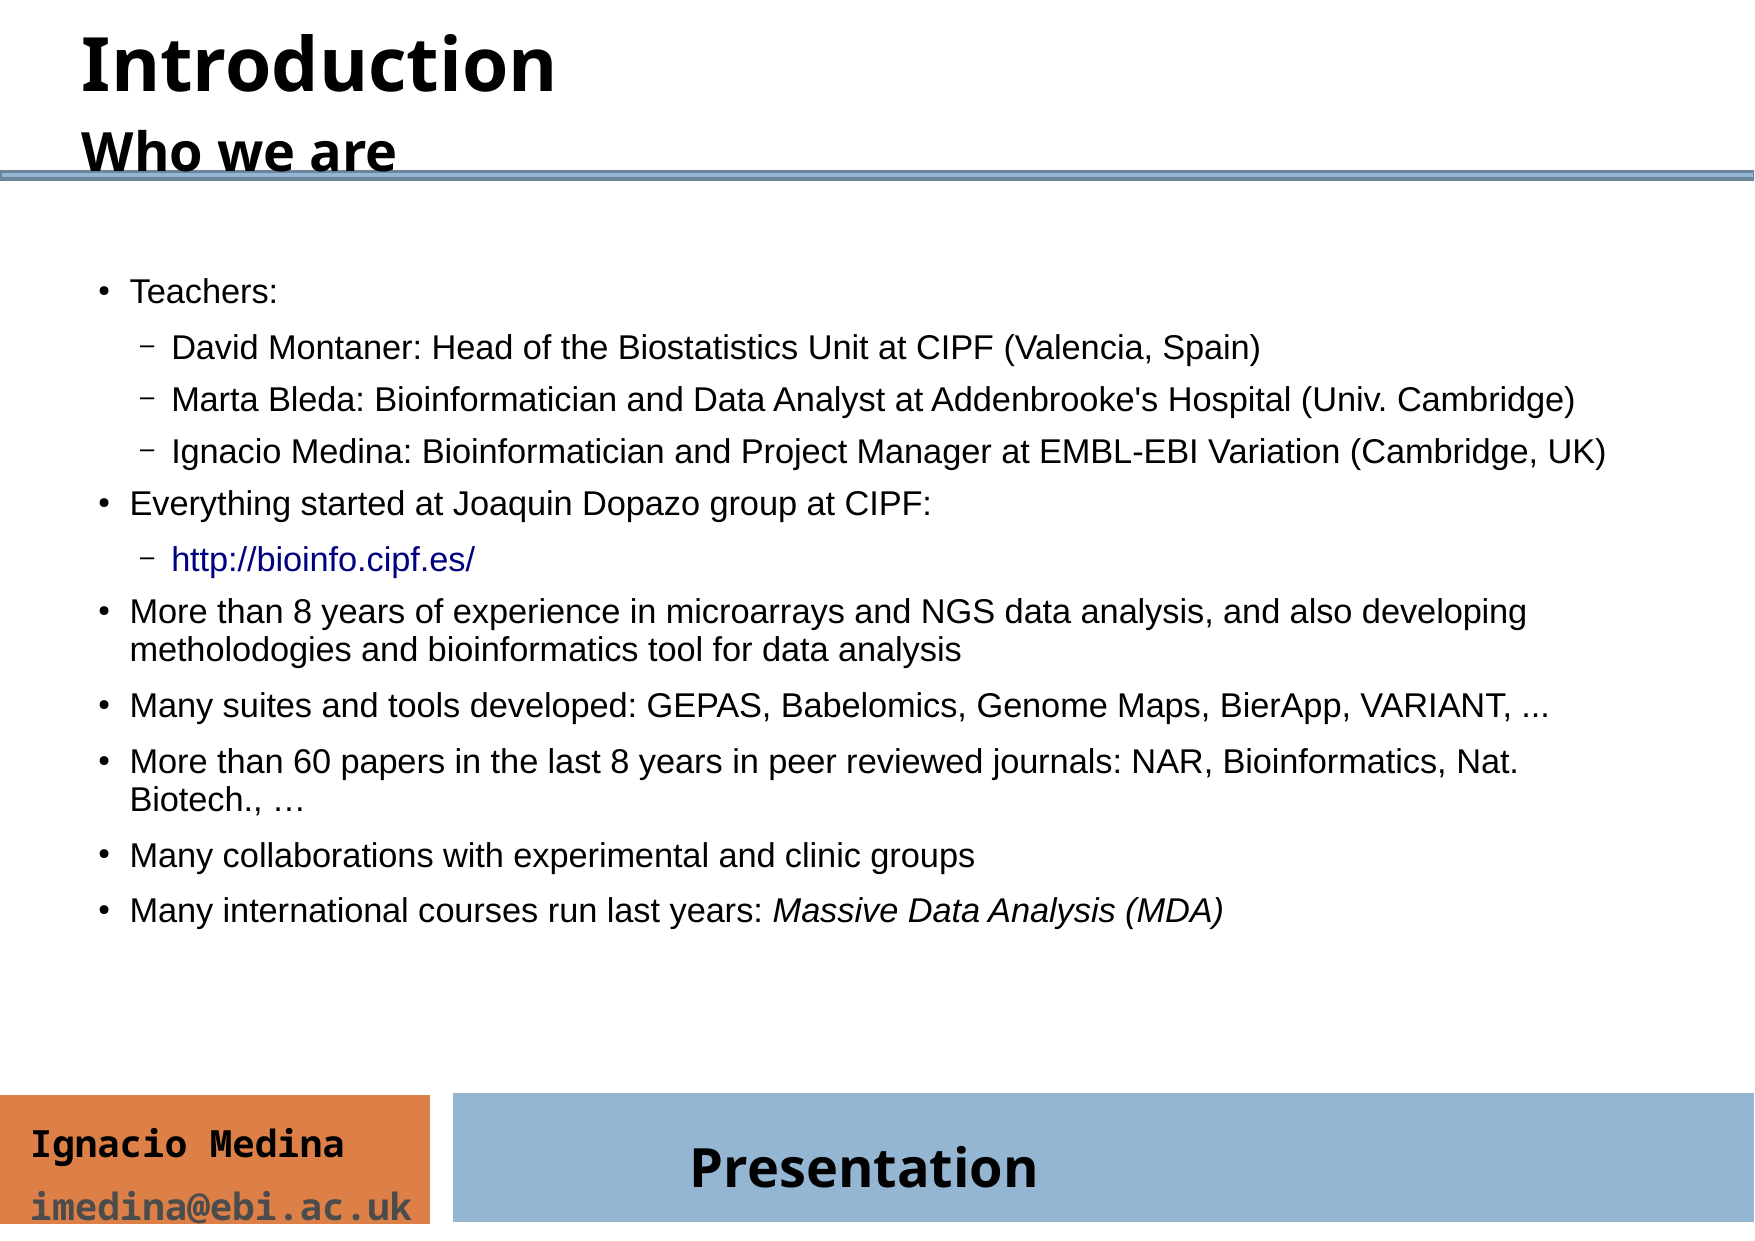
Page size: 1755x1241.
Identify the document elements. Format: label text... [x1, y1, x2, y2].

text_box Ignacio Medina imedina@ebi.ac.uk [15, 1110, 436, 1224]
text_box Presentation [675, 1122, 1726, 1201]
text_box Introduction Who we are [67, 3, 1688, 169]
list Teachers: David Montaner: Head of the Biostatistics Unit at CIPF (Valencia, Spain) Marta Bleda: Bioinformatician and Data Analyst at Addenbrooke's Hospital (Univ. Cambridge) Ignacio Medina: Bioinformatician and Project Manager at EMBL-EBI Variation (Cambridge, UK) Everything started at Joaquin Dopazo group at CIPF: http://bioinfo.cipf.es/ More than 8 years of experience in microarrays and NGS data analysis, and also developing metholodogies and bioinformatics tool for data analysis Many suites and tools developed: GEPAS, Babelomics, Genome Maps, BierApp, VARIANT, ... More than 60 papers in the last 8 years in peer reviewed journals: NAR, Bioinformatics, Nat. Biotech., … Many collaborations with experimental and clinic groups Many international courses run last years: Massive Data Analysis (MDA) [87, 272, 1632, 992]
text_box [0, 171, 1754, 179]
